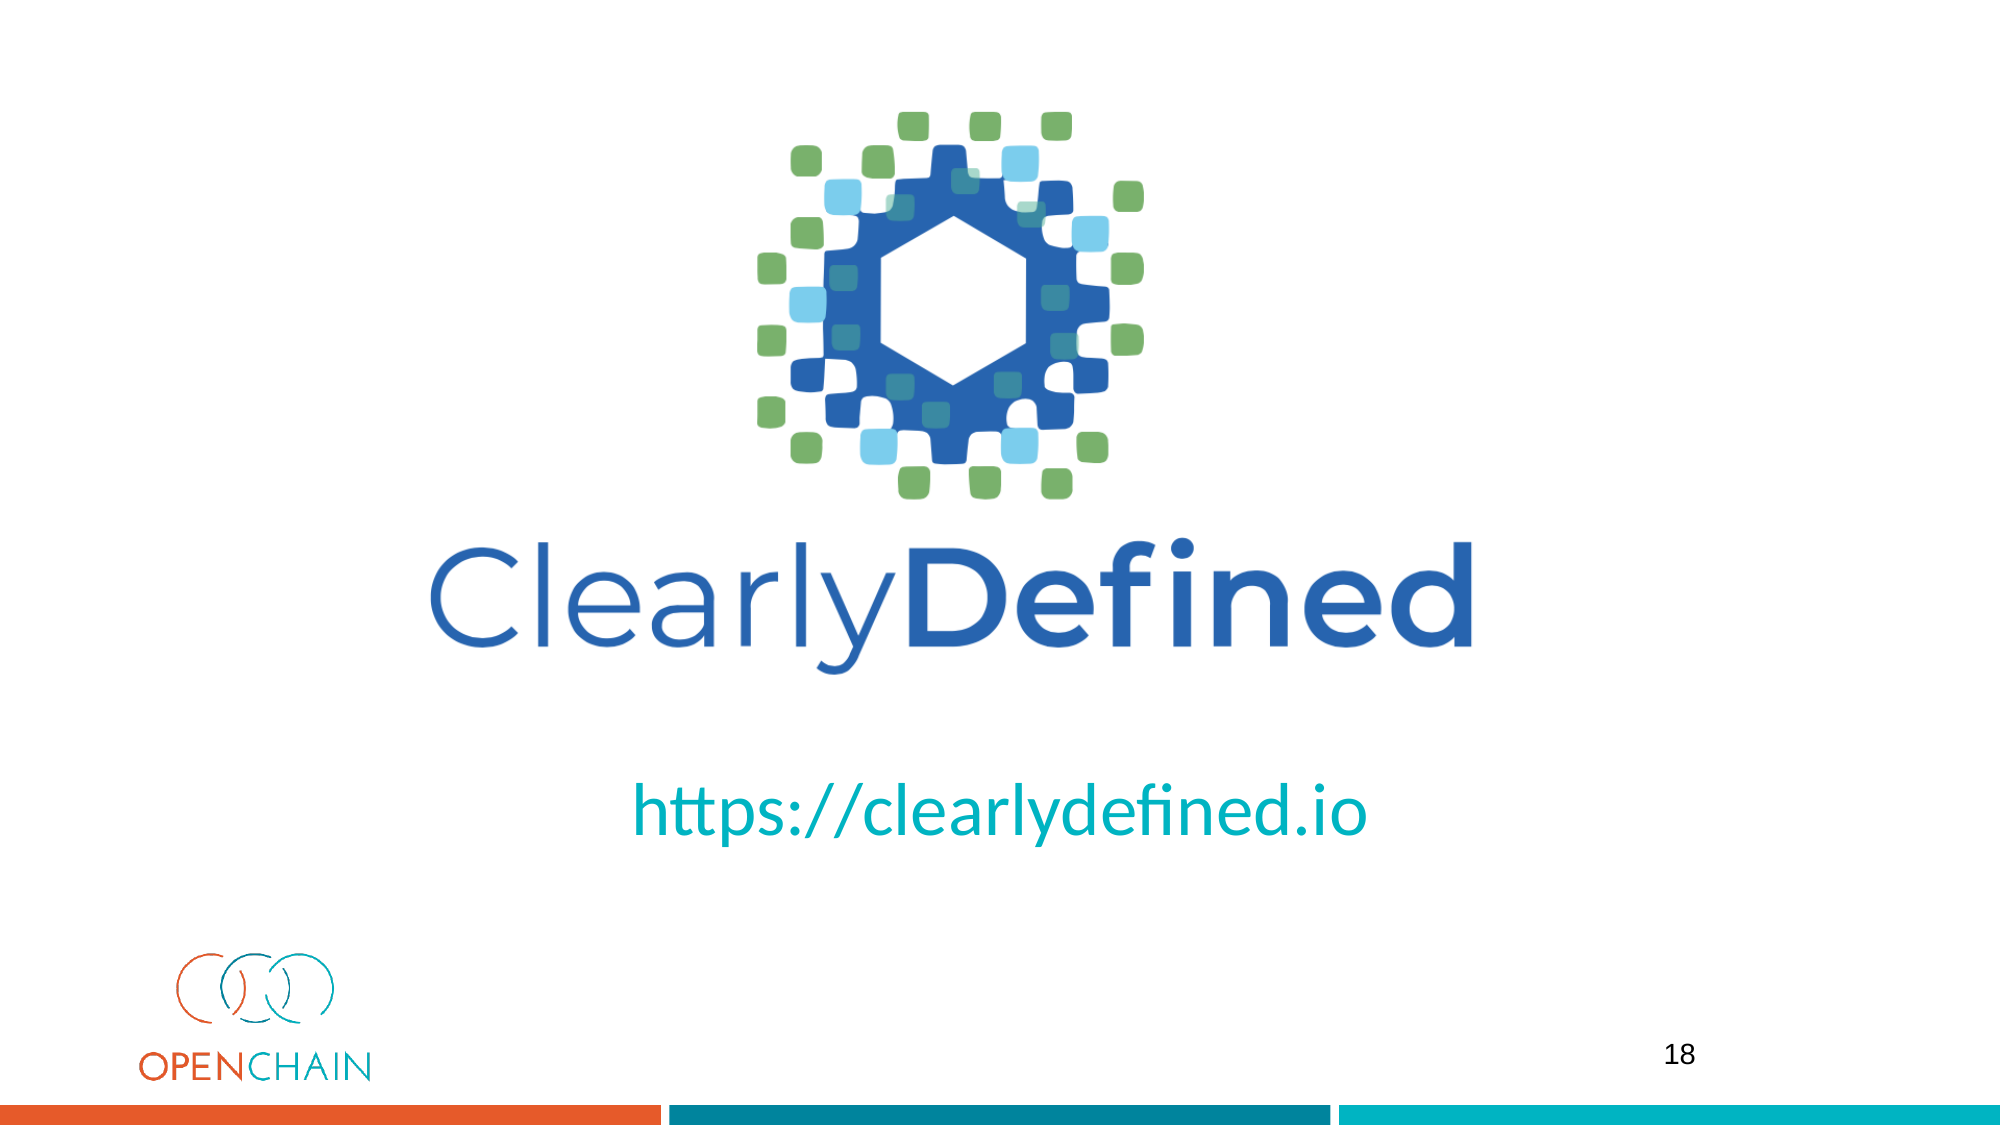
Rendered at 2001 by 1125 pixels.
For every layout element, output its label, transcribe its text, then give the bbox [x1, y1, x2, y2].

title https://clearlydefined.io [137, 702, 1863, 921]
picture [137, 951, 372, 1082]
picture [282, 90, 1640, 683]
slide_number <number> [1648, 1022, 1863, 1083]
